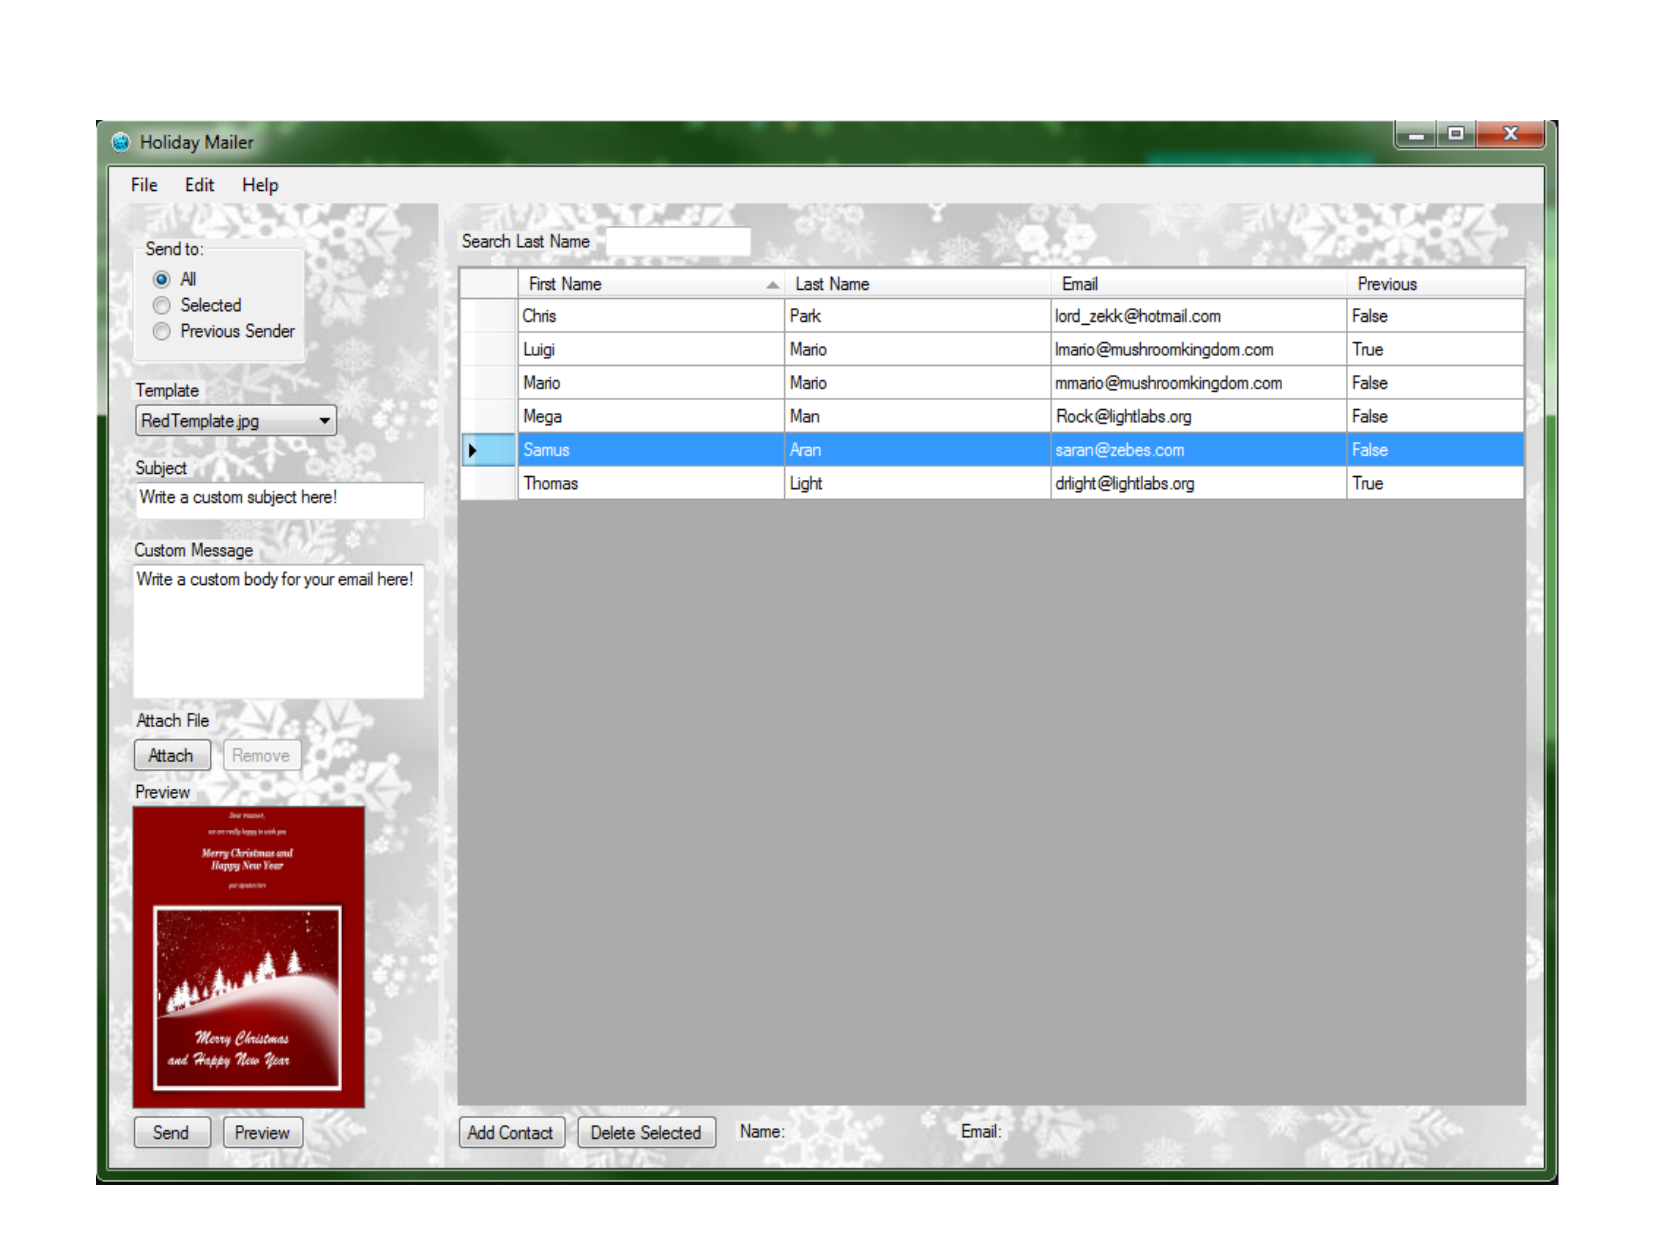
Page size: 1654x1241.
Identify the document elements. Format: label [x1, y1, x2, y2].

picture [96, 120, 1654, 1186]
